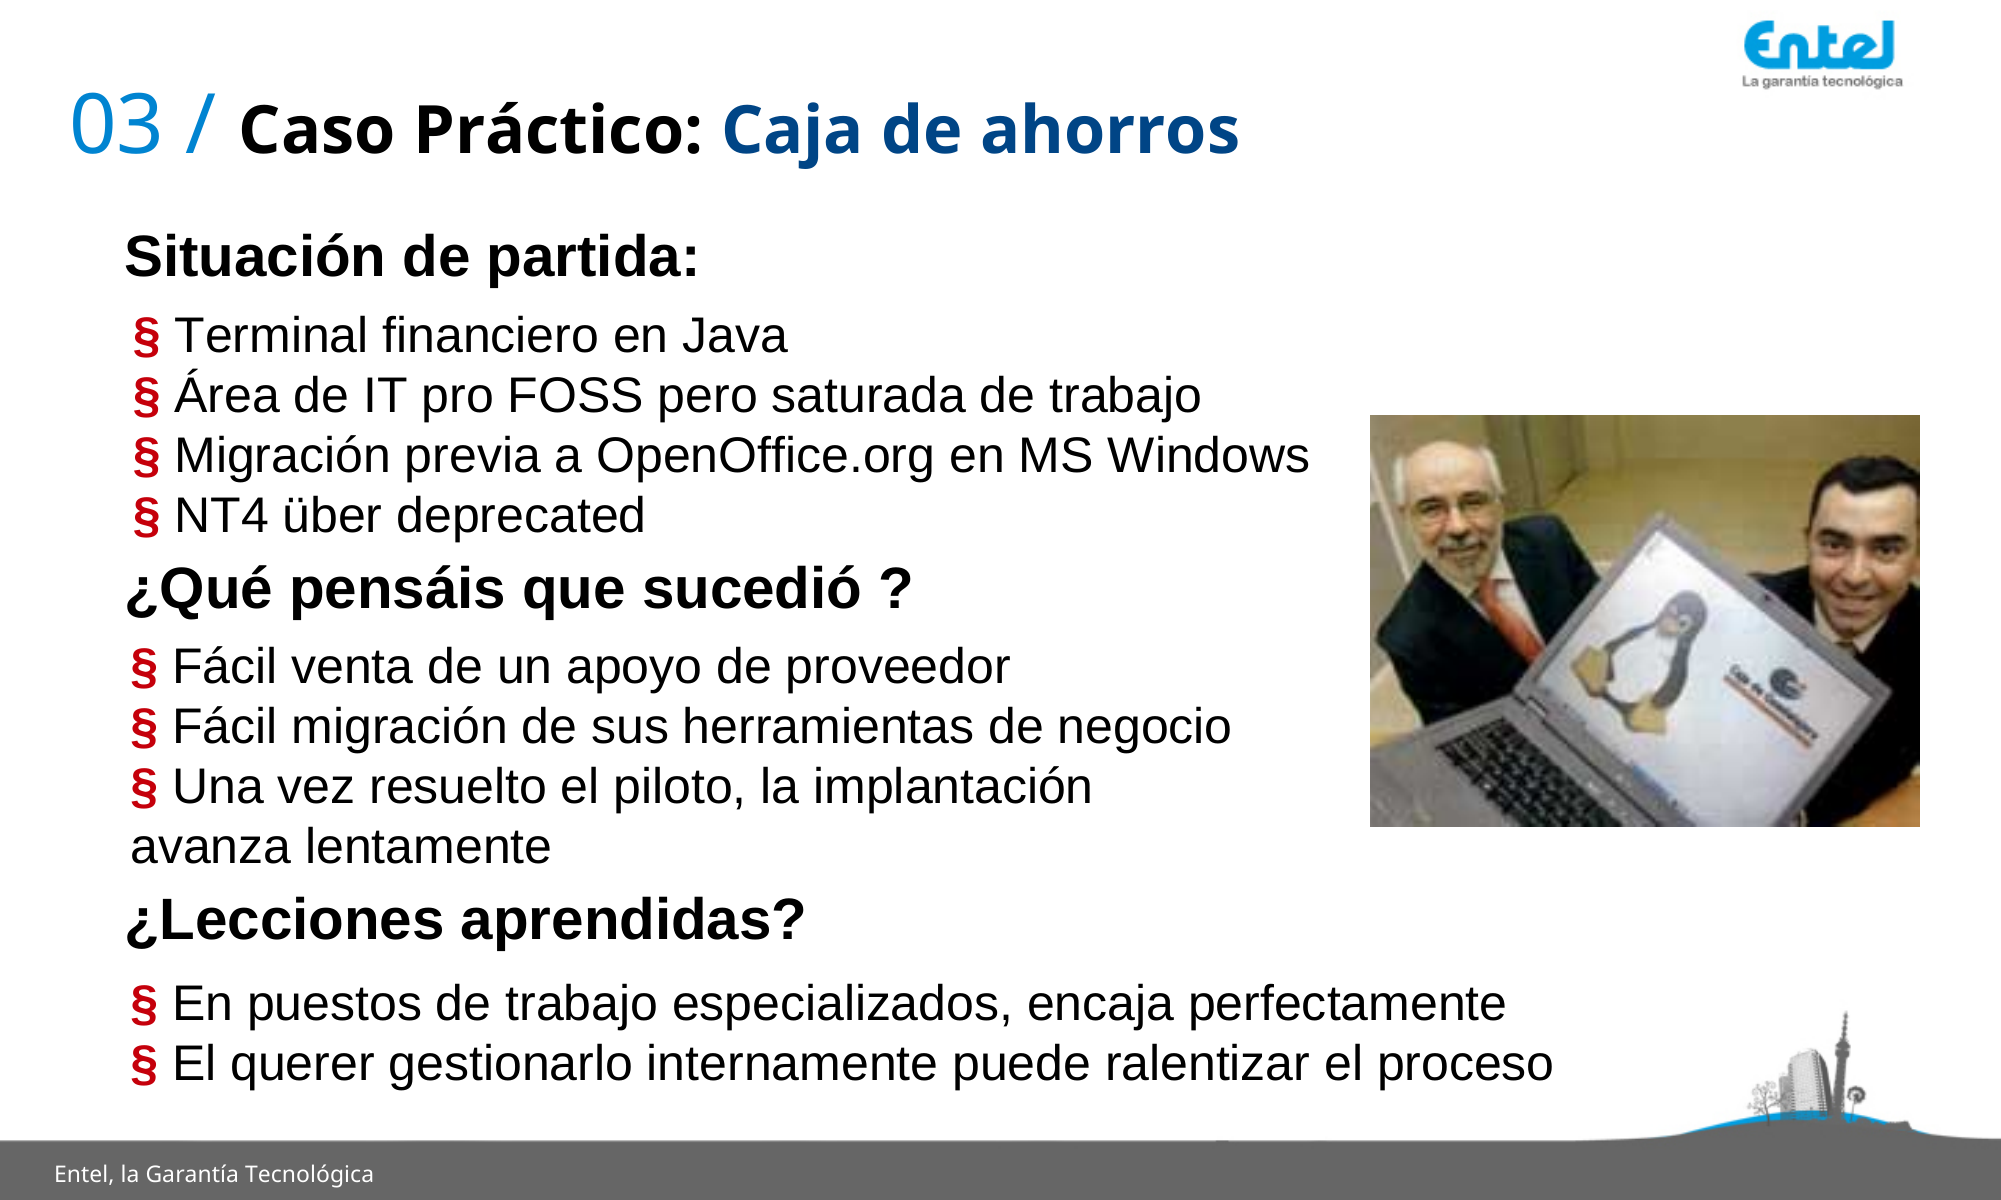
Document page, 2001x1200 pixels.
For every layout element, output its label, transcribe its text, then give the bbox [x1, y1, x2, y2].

text_box § Fácil venta de un apoyo de proveedor § Fácil migración de sus herramientas de negocio § Una vez resuelto el piloto, la implantación avanza lentamente [115, 626, 1270, 881]
text_box 03 / Caso Práctico: Caja de ahorros [51, 61, 1713, 202]
text_box ¿Qué pensáis que sucedió ? [109, 543, 946, 629]
text_box ¿Lecciones aprendidas? [109, 874, 946, 959]
text_box Entel, la Garantía Tecnológica [39, 1137, 966, 1198]
text_box Situación de partida: [109, 210, 733, 296]
picture [0, 0, 2001, 1200]
text_box § En puestos de trabajo especializados, encaja perfectamente § El querer gestionarlo internamente puede ralentizar el proceso [115, 962, 1625, 1098]
text_box § Terminal financiero en Java § Área de IT pro FOSS pero saturada de trabajo § Migración previa a OpenOffice.org en MS Windows § NT4 über deprecated [118, 295, 1506, 551]
